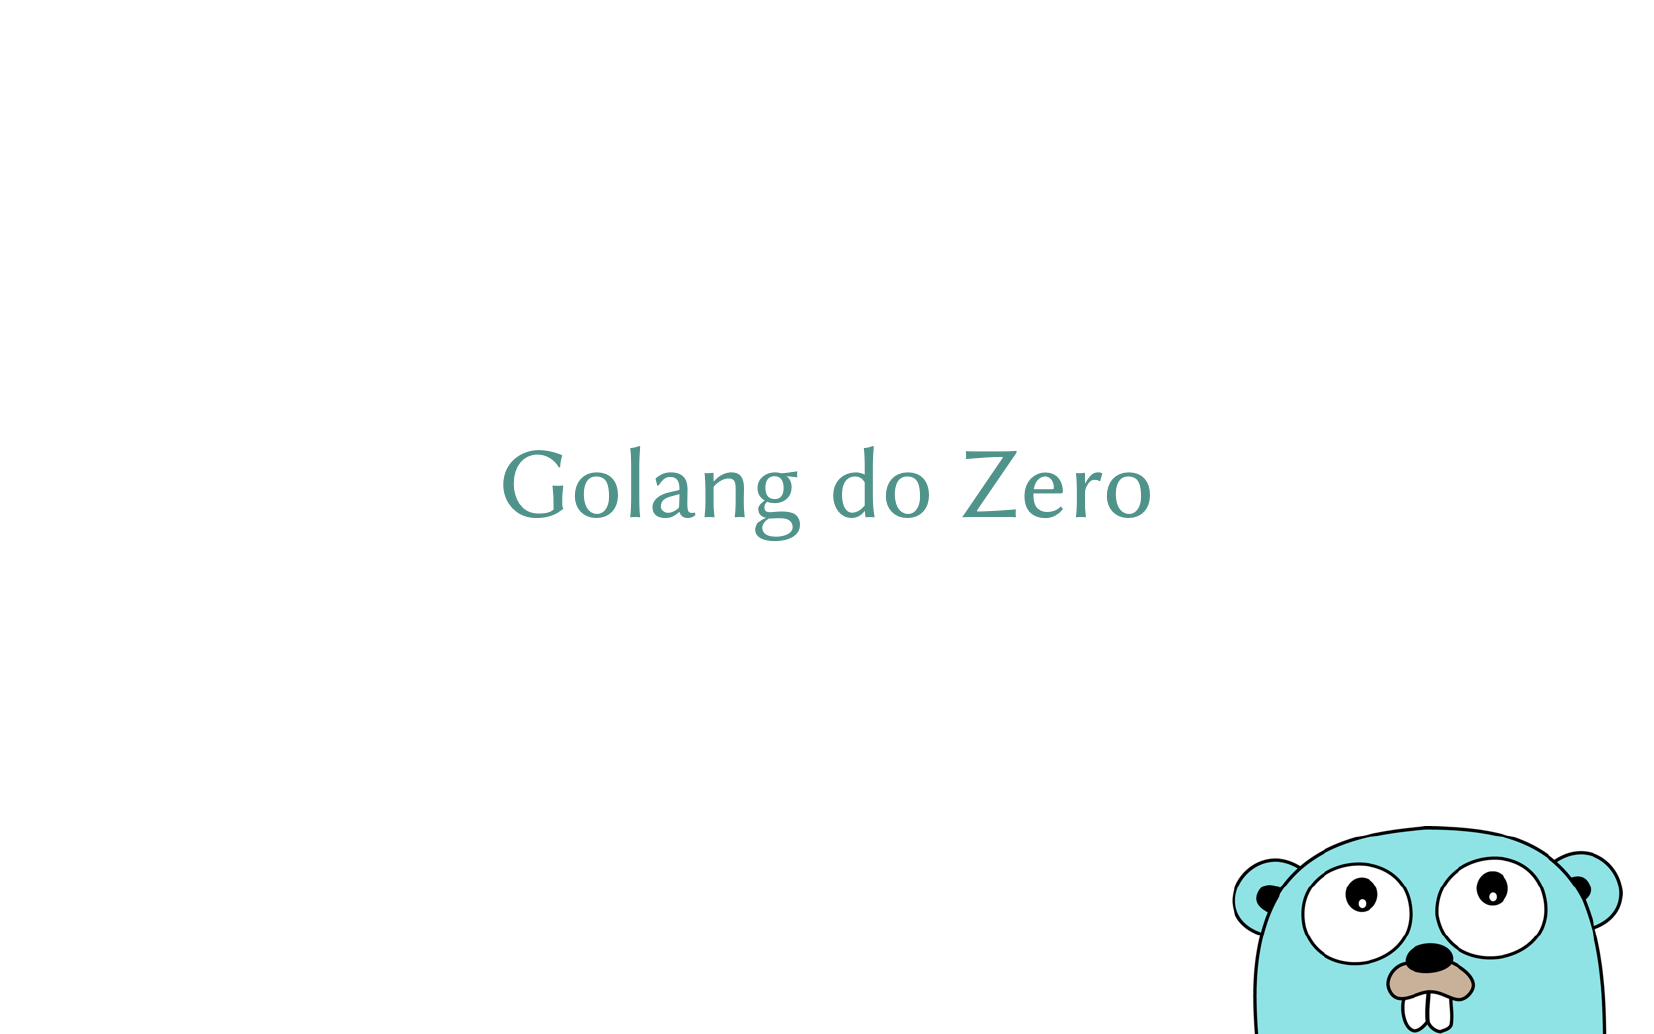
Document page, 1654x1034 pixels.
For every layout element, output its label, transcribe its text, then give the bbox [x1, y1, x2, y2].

picture [921, 738, 1654, 1034]
title Golang do Zero [82, 366, 1571, 603]
